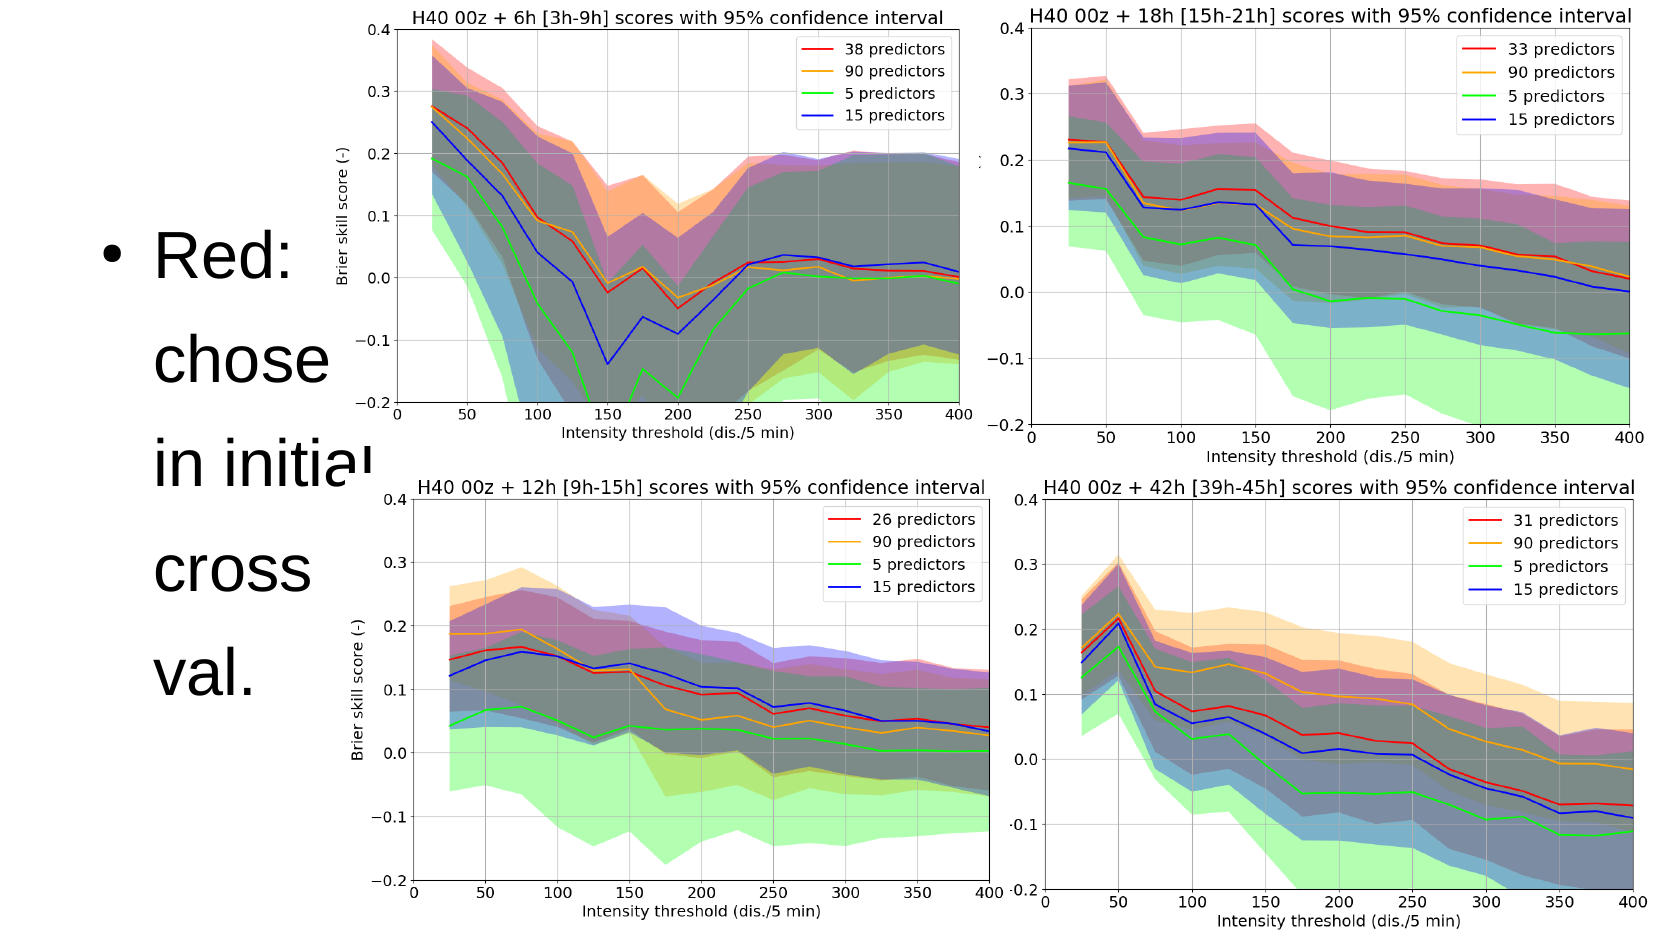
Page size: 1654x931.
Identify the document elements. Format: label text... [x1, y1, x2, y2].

list Red: chosen in initial cross val. [82, 217, 1571, 758]
picture [345, 473, 1654, 931]
picture [330, 1, 1651, 471]
